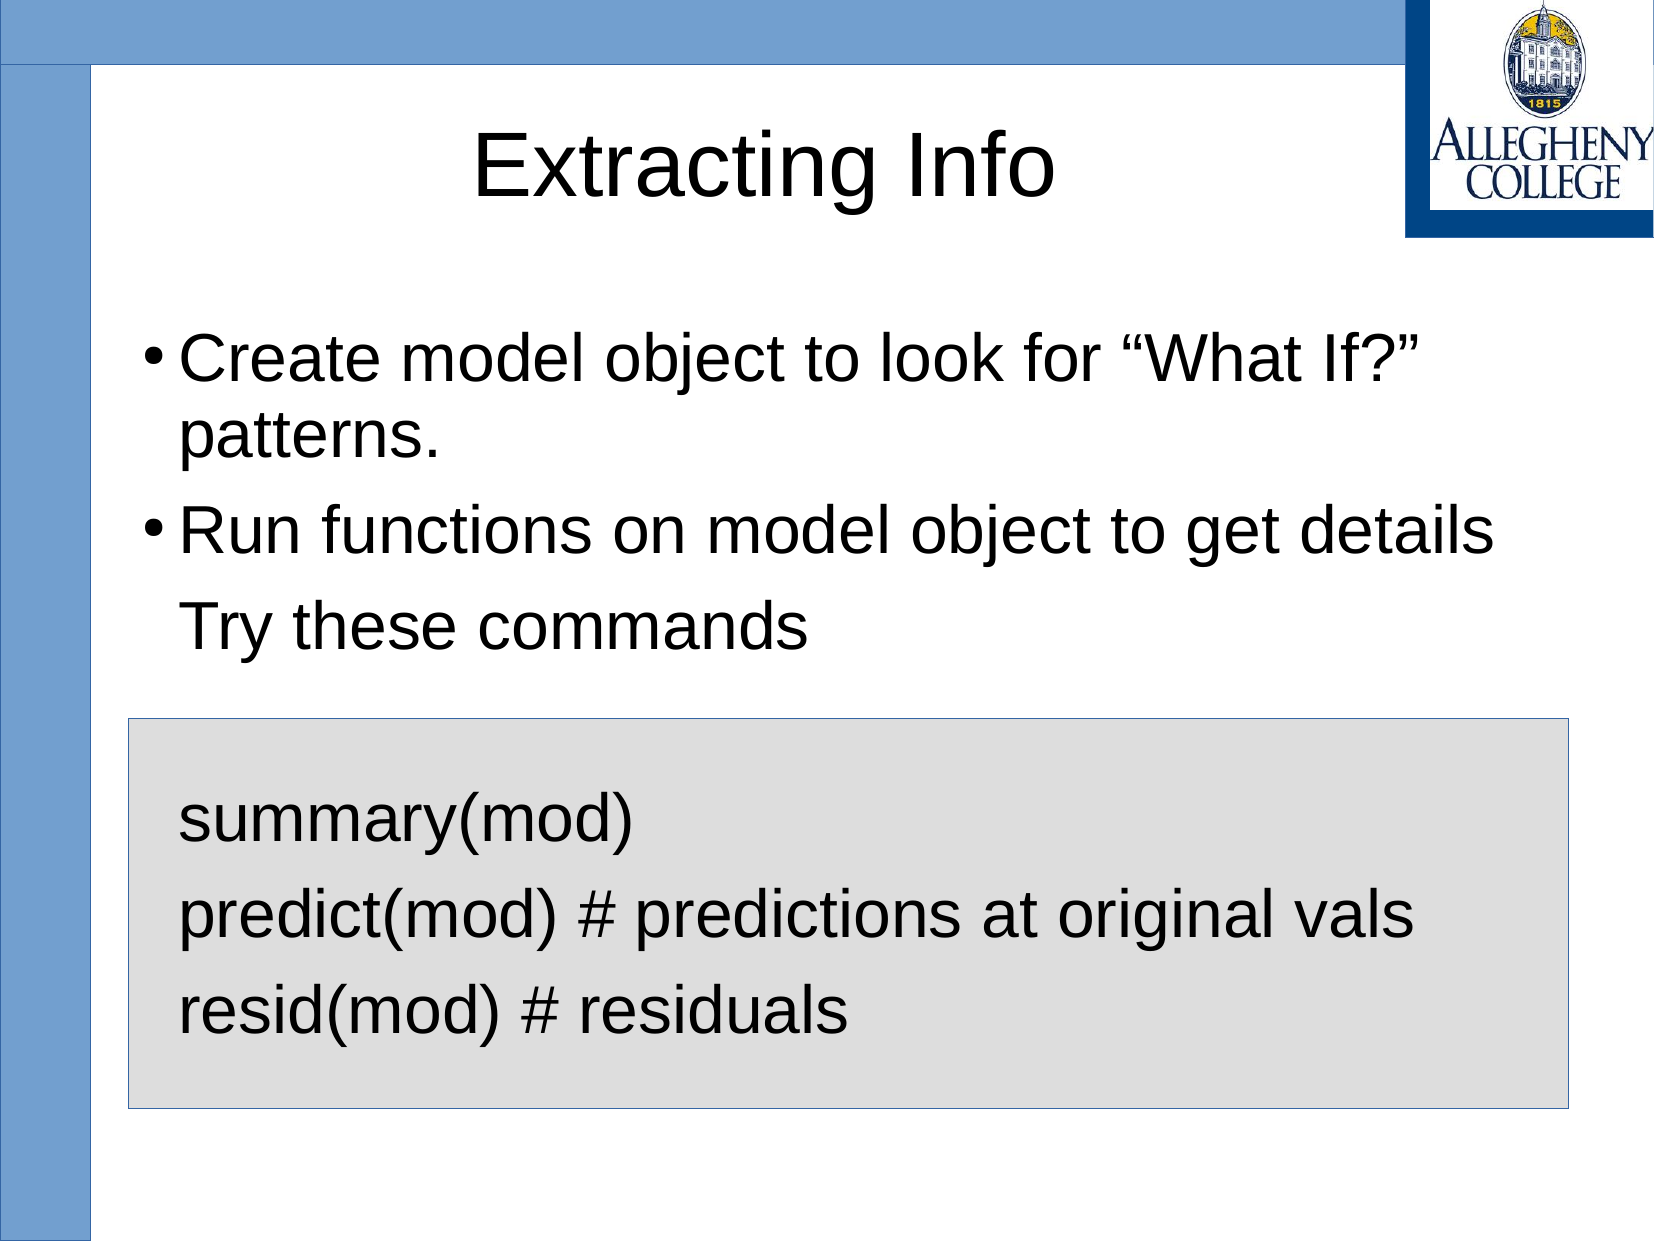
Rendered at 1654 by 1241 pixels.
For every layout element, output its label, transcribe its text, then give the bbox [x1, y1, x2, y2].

title Extracting Info [118, 65, 1412, 269]
picture [1430, 0, 1654, 210]
list Create model object to look for “What If?” patterns. Run functions on model object to get details Try these commands summary(mod) predict(mod) # predictions at original vals resid(mod) # residuals [129, 319, 1619, 1065]
text_box [128, 718, 1569, 1109]
text_box [0, 0, 1654, 1241]
